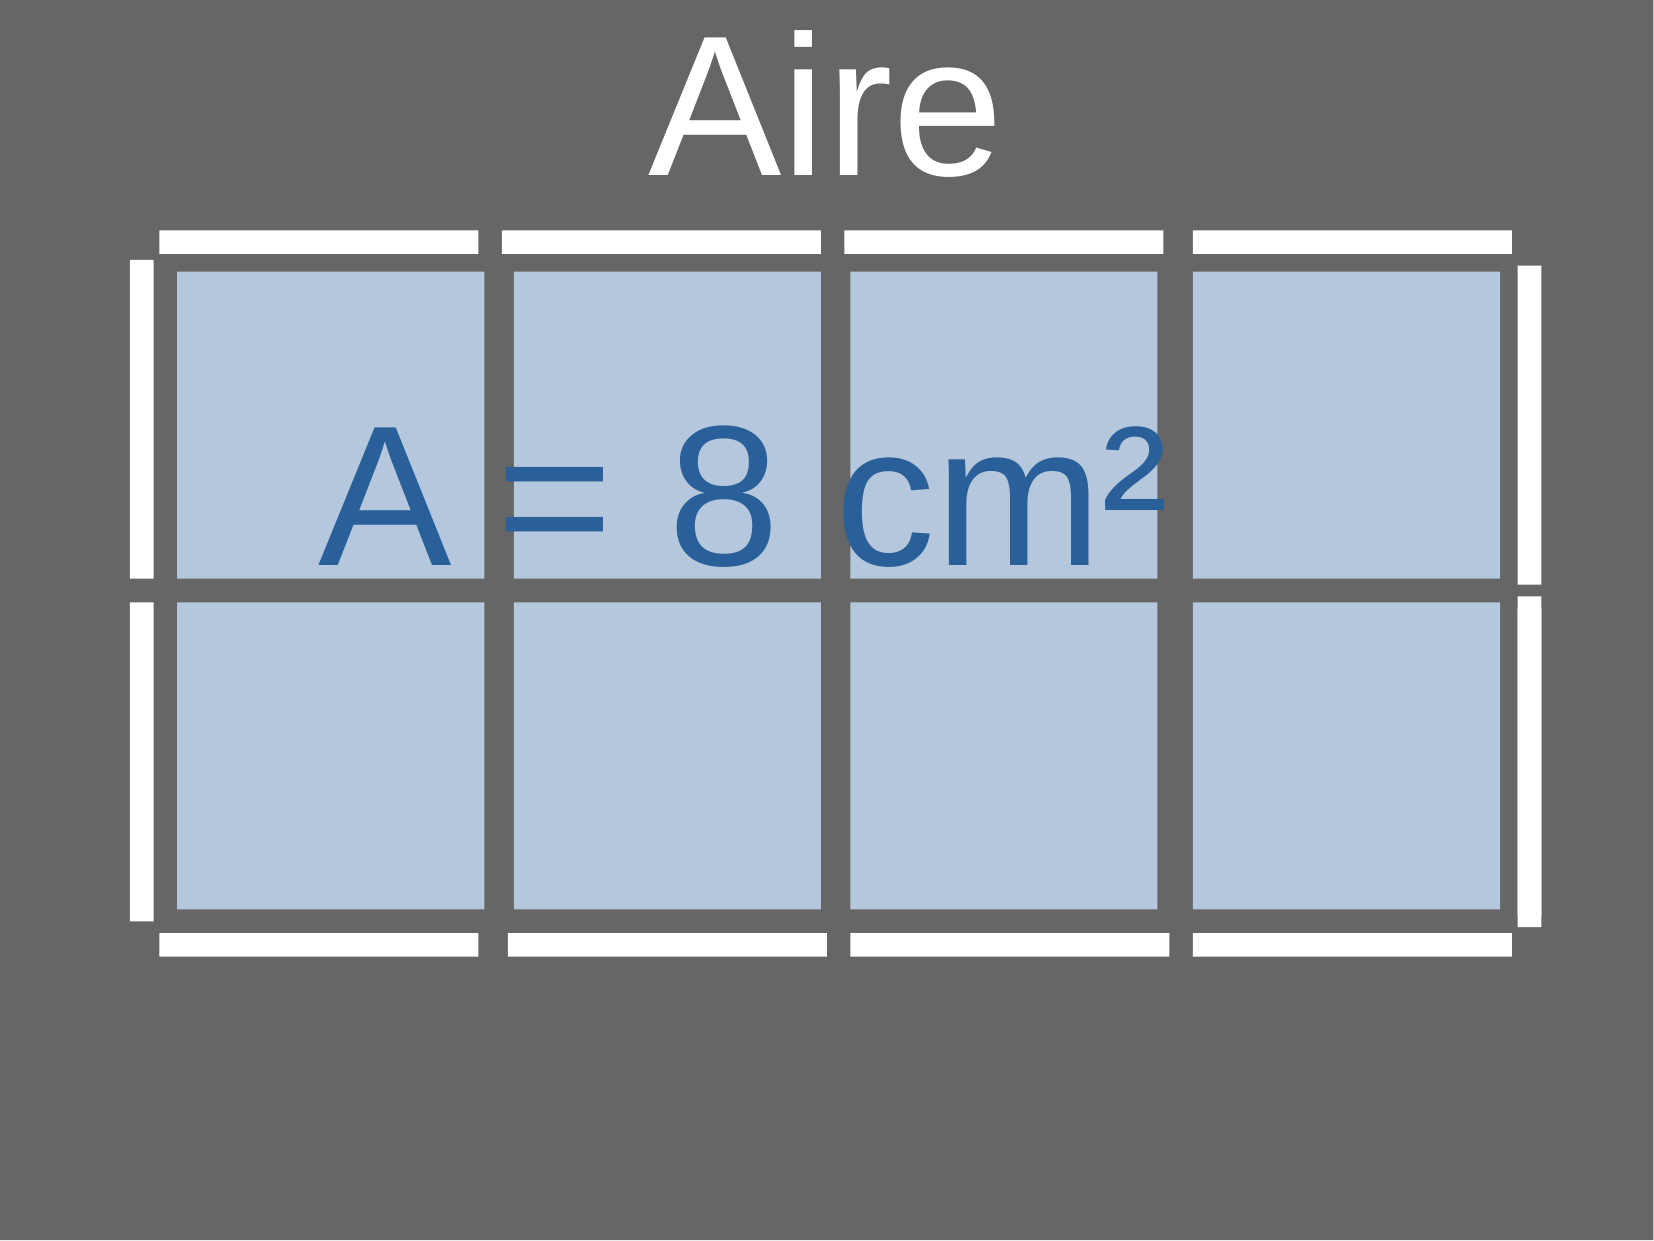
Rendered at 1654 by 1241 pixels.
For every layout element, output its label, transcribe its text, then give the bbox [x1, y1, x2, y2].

title Aire [353, 0, 1300, 237]
text_box [0, 0, 1654, 1241]
title A = 8 cm² [318, 366, 1265, 626]
